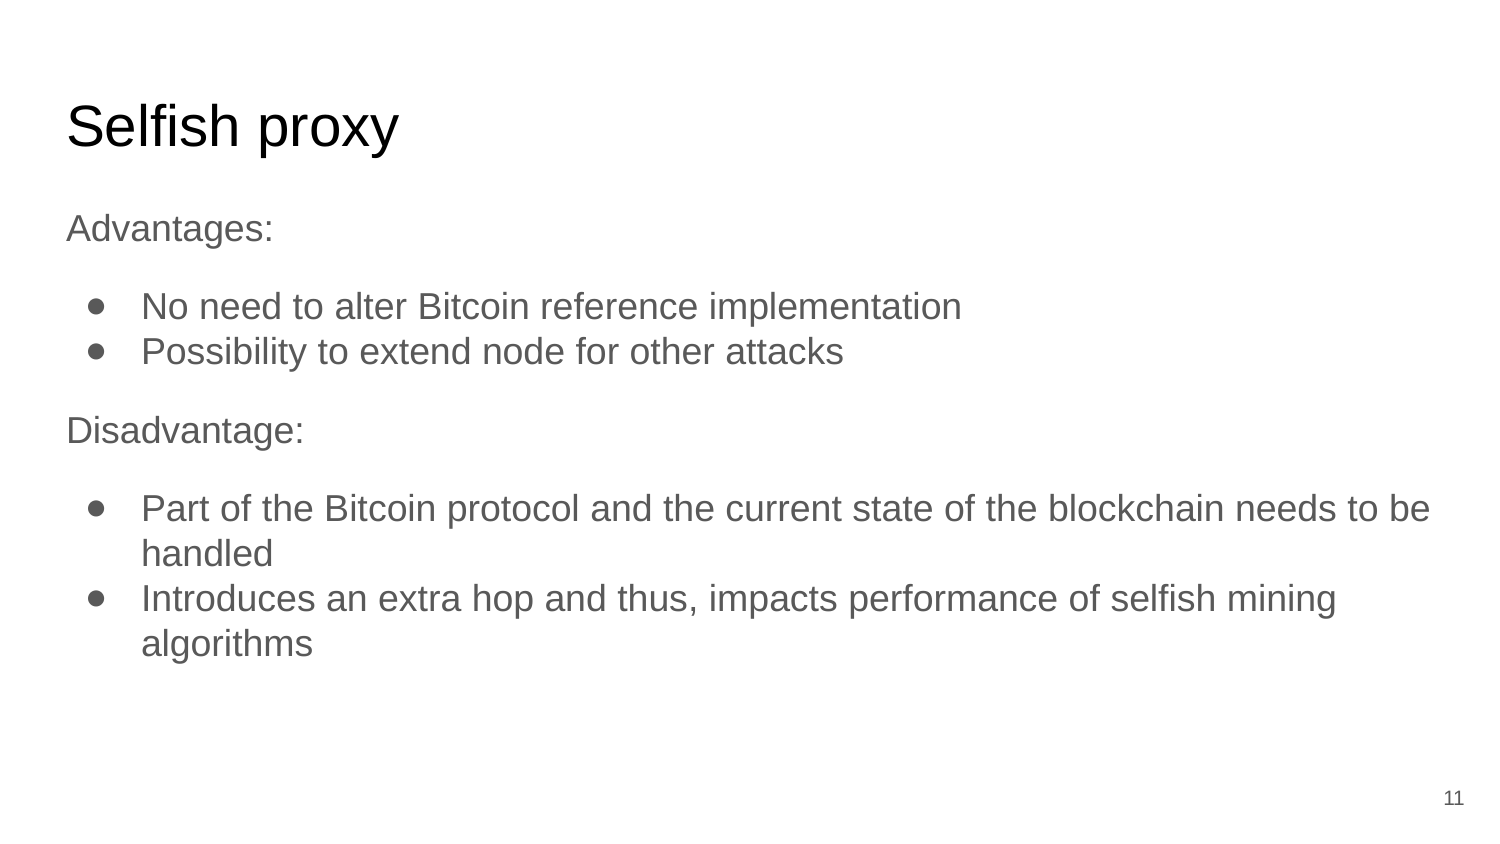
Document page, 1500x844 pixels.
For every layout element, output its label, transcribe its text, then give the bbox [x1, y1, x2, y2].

title Selfish proxy [51, 72, 1449, 167]
list Advantages: No need to alter Bitcoin reference implementation Possibility to extend node for other attacks Disadvantage: Part of the Bitcoin protocol and the current state of the blockchain needs to be handled Introduces an extra hop and thus, impacts performance of selfish mining algorithms [51, 189, 1449, 750]
